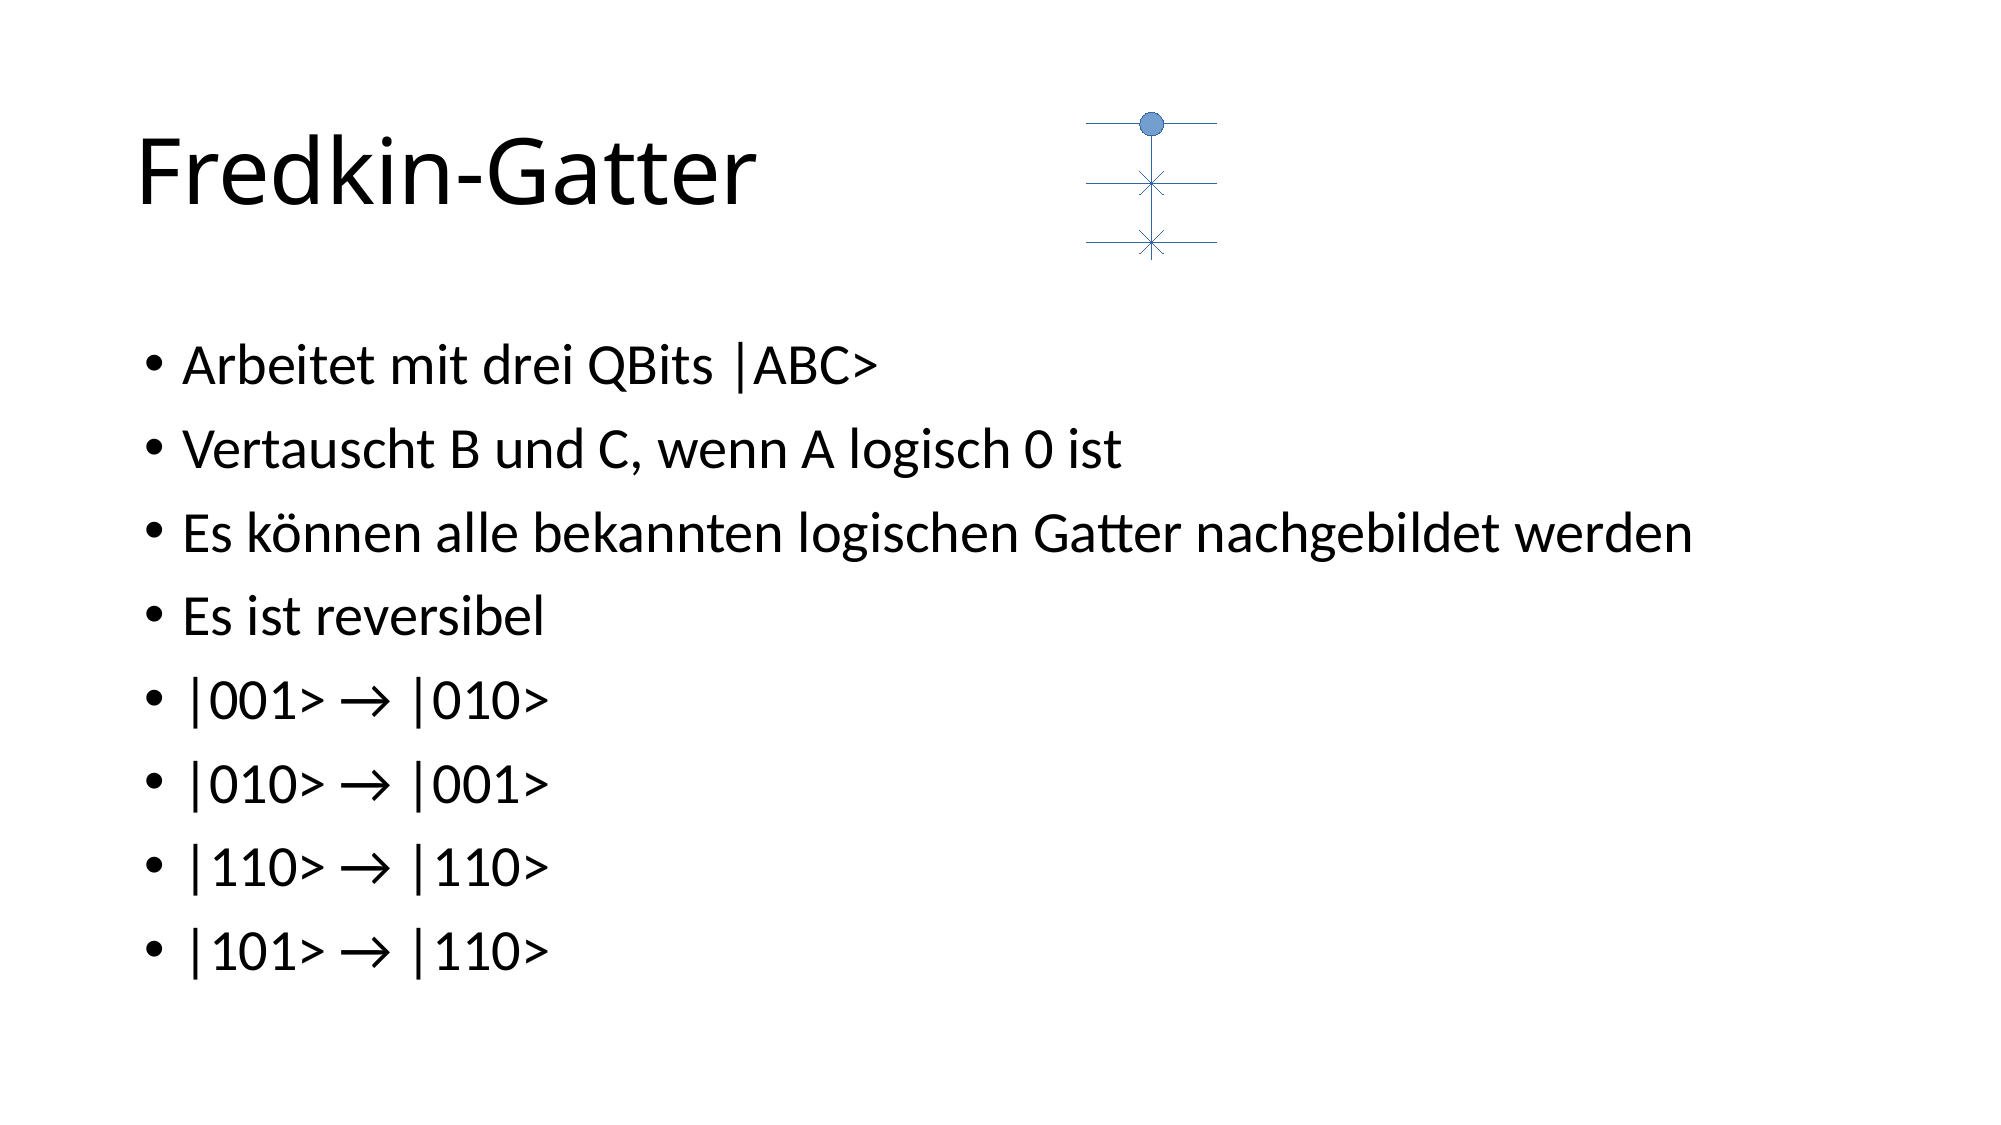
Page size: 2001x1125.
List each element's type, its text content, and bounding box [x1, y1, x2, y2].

text_box [1139, 112, 1164, 136]
list Arbeitet mit drei QBits |ABC> Vertauscht B und C, wenn A logisch 0 ist Es können alle bekannten logischen Gatter nachgebildet werden Es ist reversibel |001> → |010> |010> → |001> |110> → |110> |101> → |110> [129, 236, 1796, 1040]
title Fredkin-Gatter [134, 60, 873, 278]
